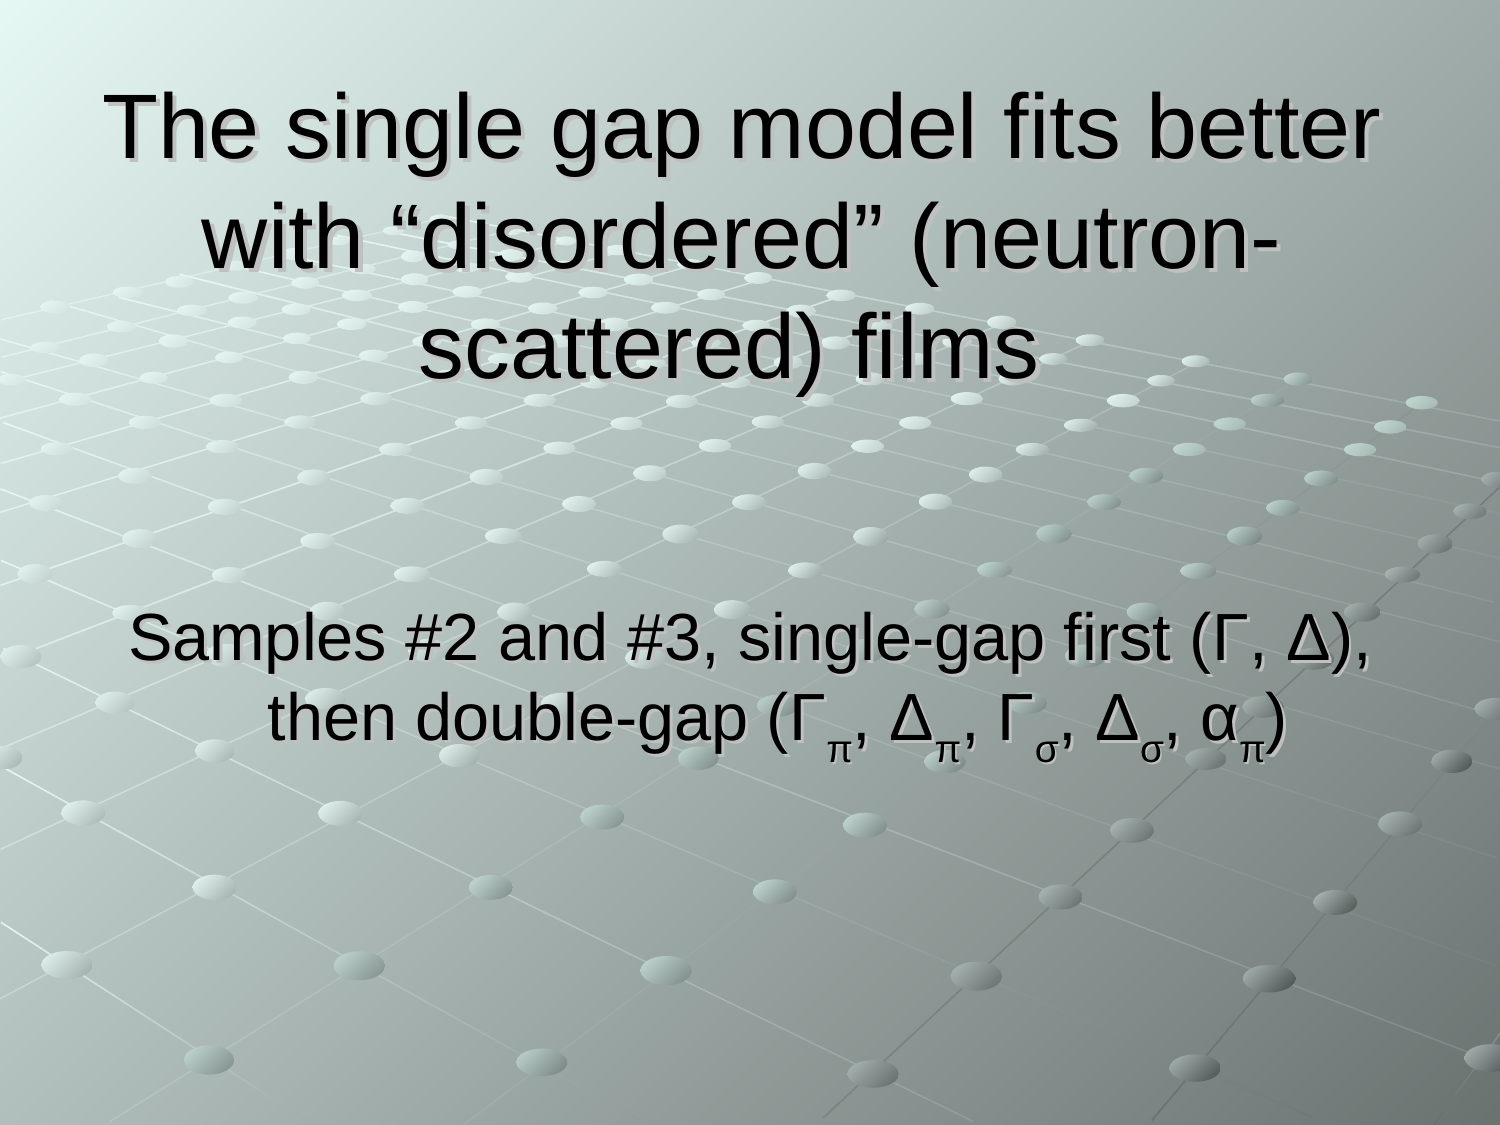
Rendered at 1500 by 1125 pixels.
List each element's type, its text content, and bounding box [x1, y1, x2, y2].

title The single gap model fits better with “disordered” (neutron-scattered) films [67, 4, 1418, 460]
subtitle Samples #2 and #3, single-gap first (Γ, Δ), then double-gap (Γπ, Δπ, Γσ, Δσ, απ) [75, 262, 1425, 1005]
